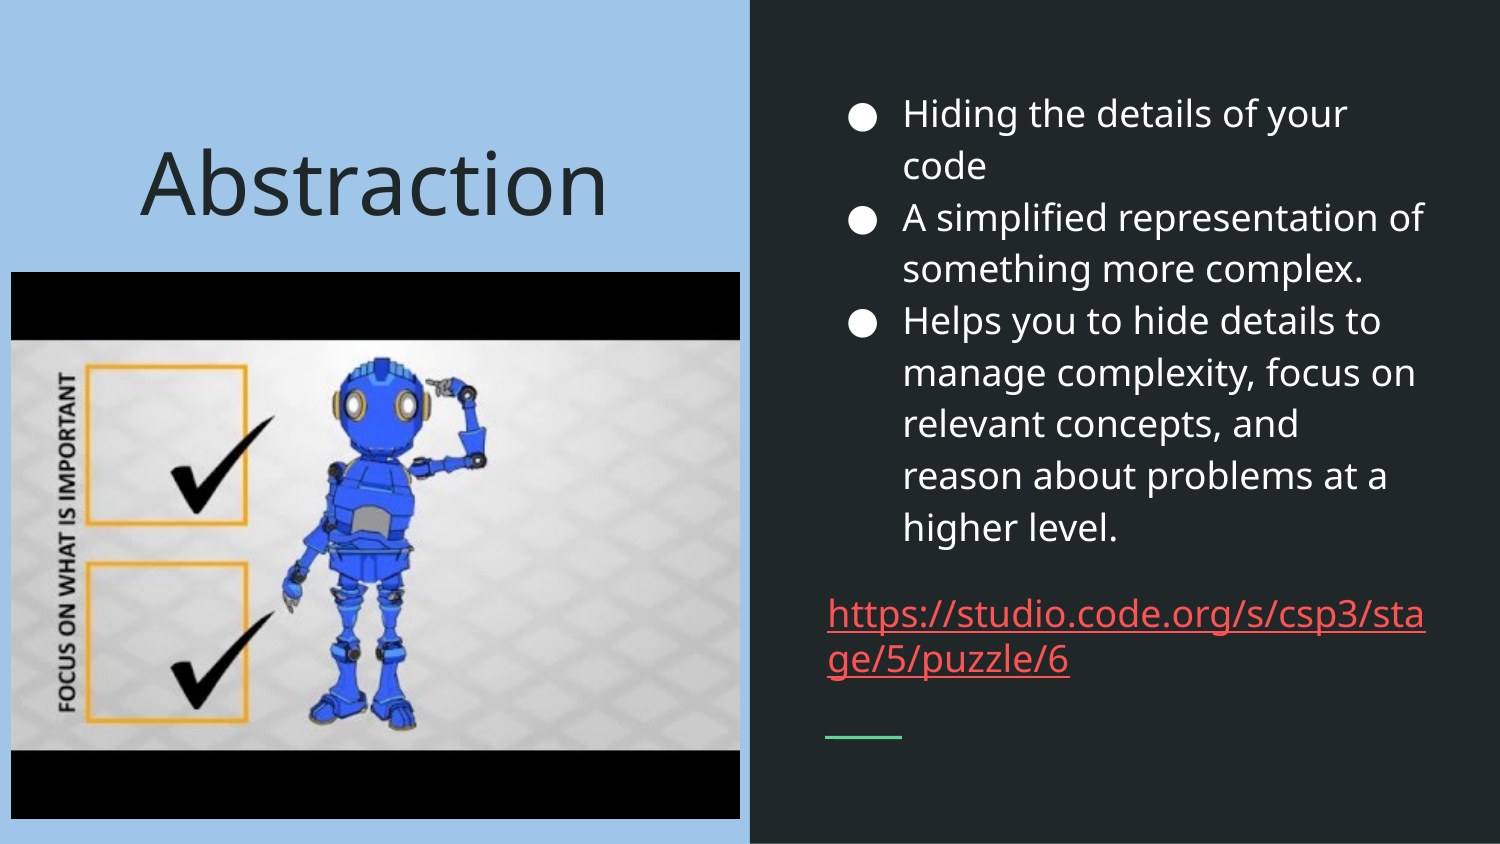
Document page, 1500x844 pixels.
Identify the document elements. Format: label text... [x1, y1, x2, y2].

title Abstraction [43, 0, 708, 248]
list Hiding the details of your code A simplified representation of something more complex. Helps you to hide details to manage complexity, focus on relevant concepts, and reason about problems at a higher level. https://studio.code.org/s/csp3/stage/5/puzzle/6 [812, 101, 1442, 708]
picture [11, 272, 740, 819]
